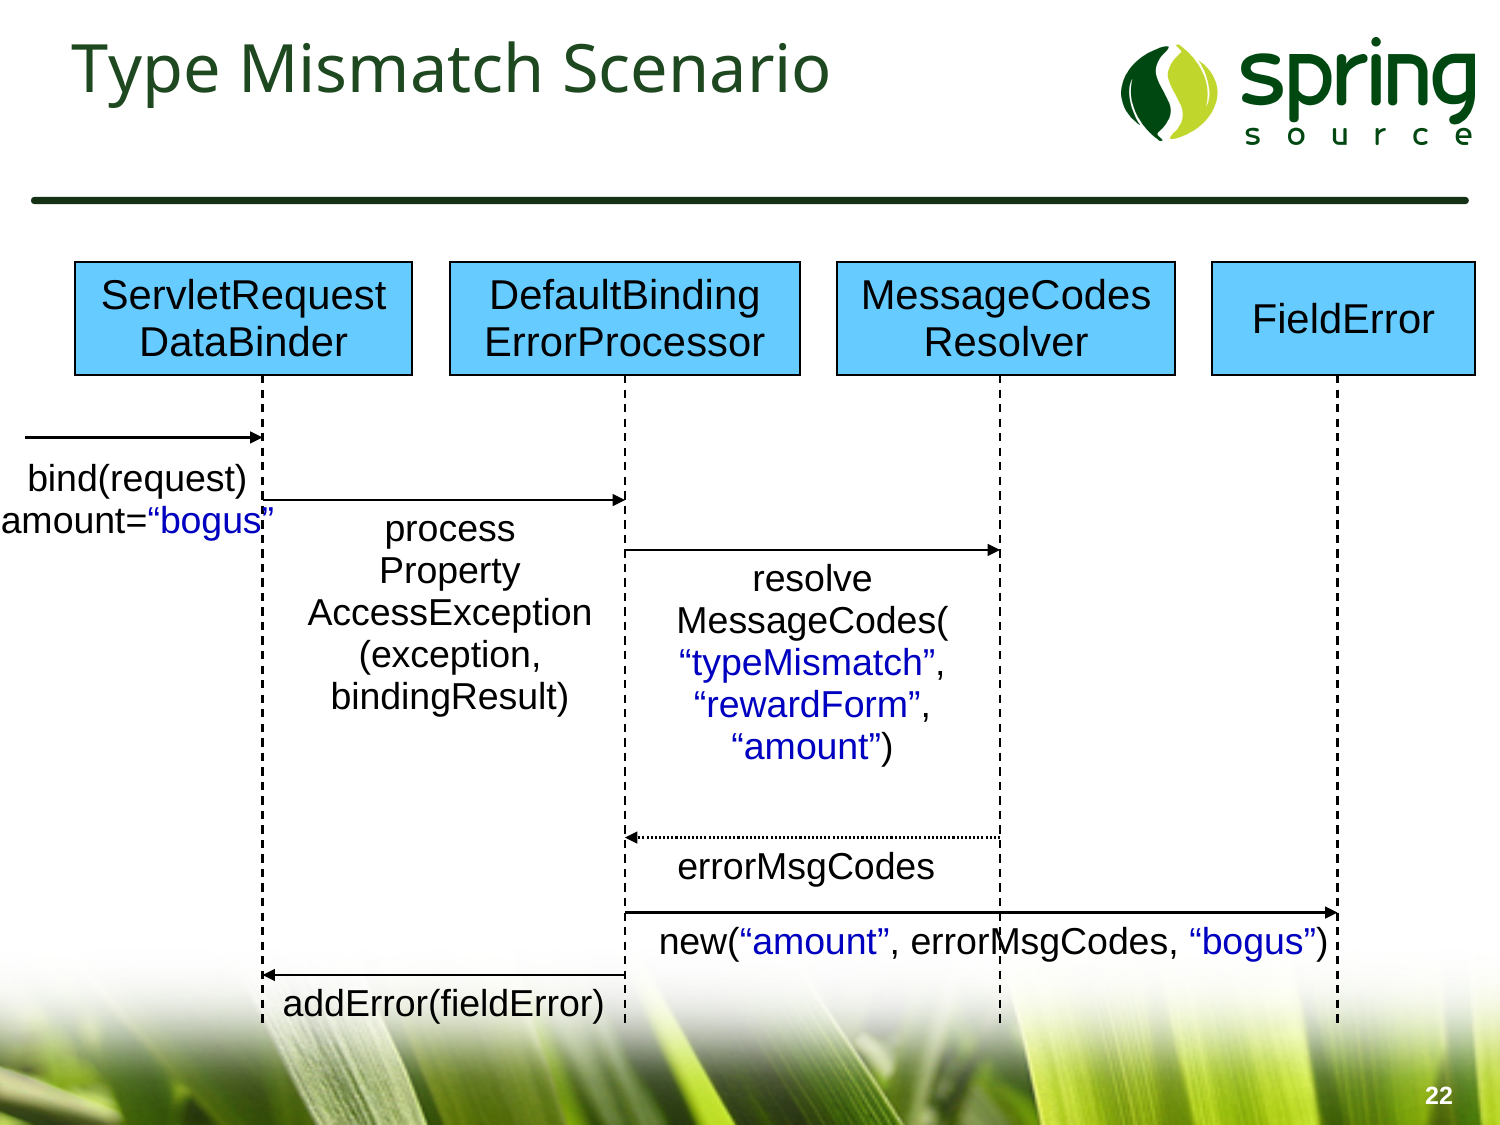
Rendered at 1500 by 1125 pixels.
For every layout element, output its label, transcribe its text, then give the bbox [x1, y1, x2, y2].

text_box addError(fieldError) [225, 975, 663, 1033]
text_box new(“amount”, errorMsgCodes, “bogus”) [537, 912, 1450, 970]
text_box ServletRequestDataBinder [74, 262, 413, 375]
picture [0, 944, 1500, 1125]
text_box process Property AccessException (exception, bindingResult) [262, 500, 638, 726]
text_box MessageCodes Resolver [837, 262, 1175, 375]
picture [1121, 37, 1475, 145]
text_box resolve MessageCodes( “typeMismatch”, “rewardForm”, “amount”) [624, 549, 1001, 776]
text_box DefaultBinding ErrorProcessor [449, 262, 800, 375]
text_box errorMsgCodes [587, 837, 1026, 895]
text_box bind(request) amount=“bogus” [0, 449, 326, 550]
text_box FieldError [1212, 262, 1475, 375]
title Type Mismatch Scenario [56, 13, 1089, 176]
